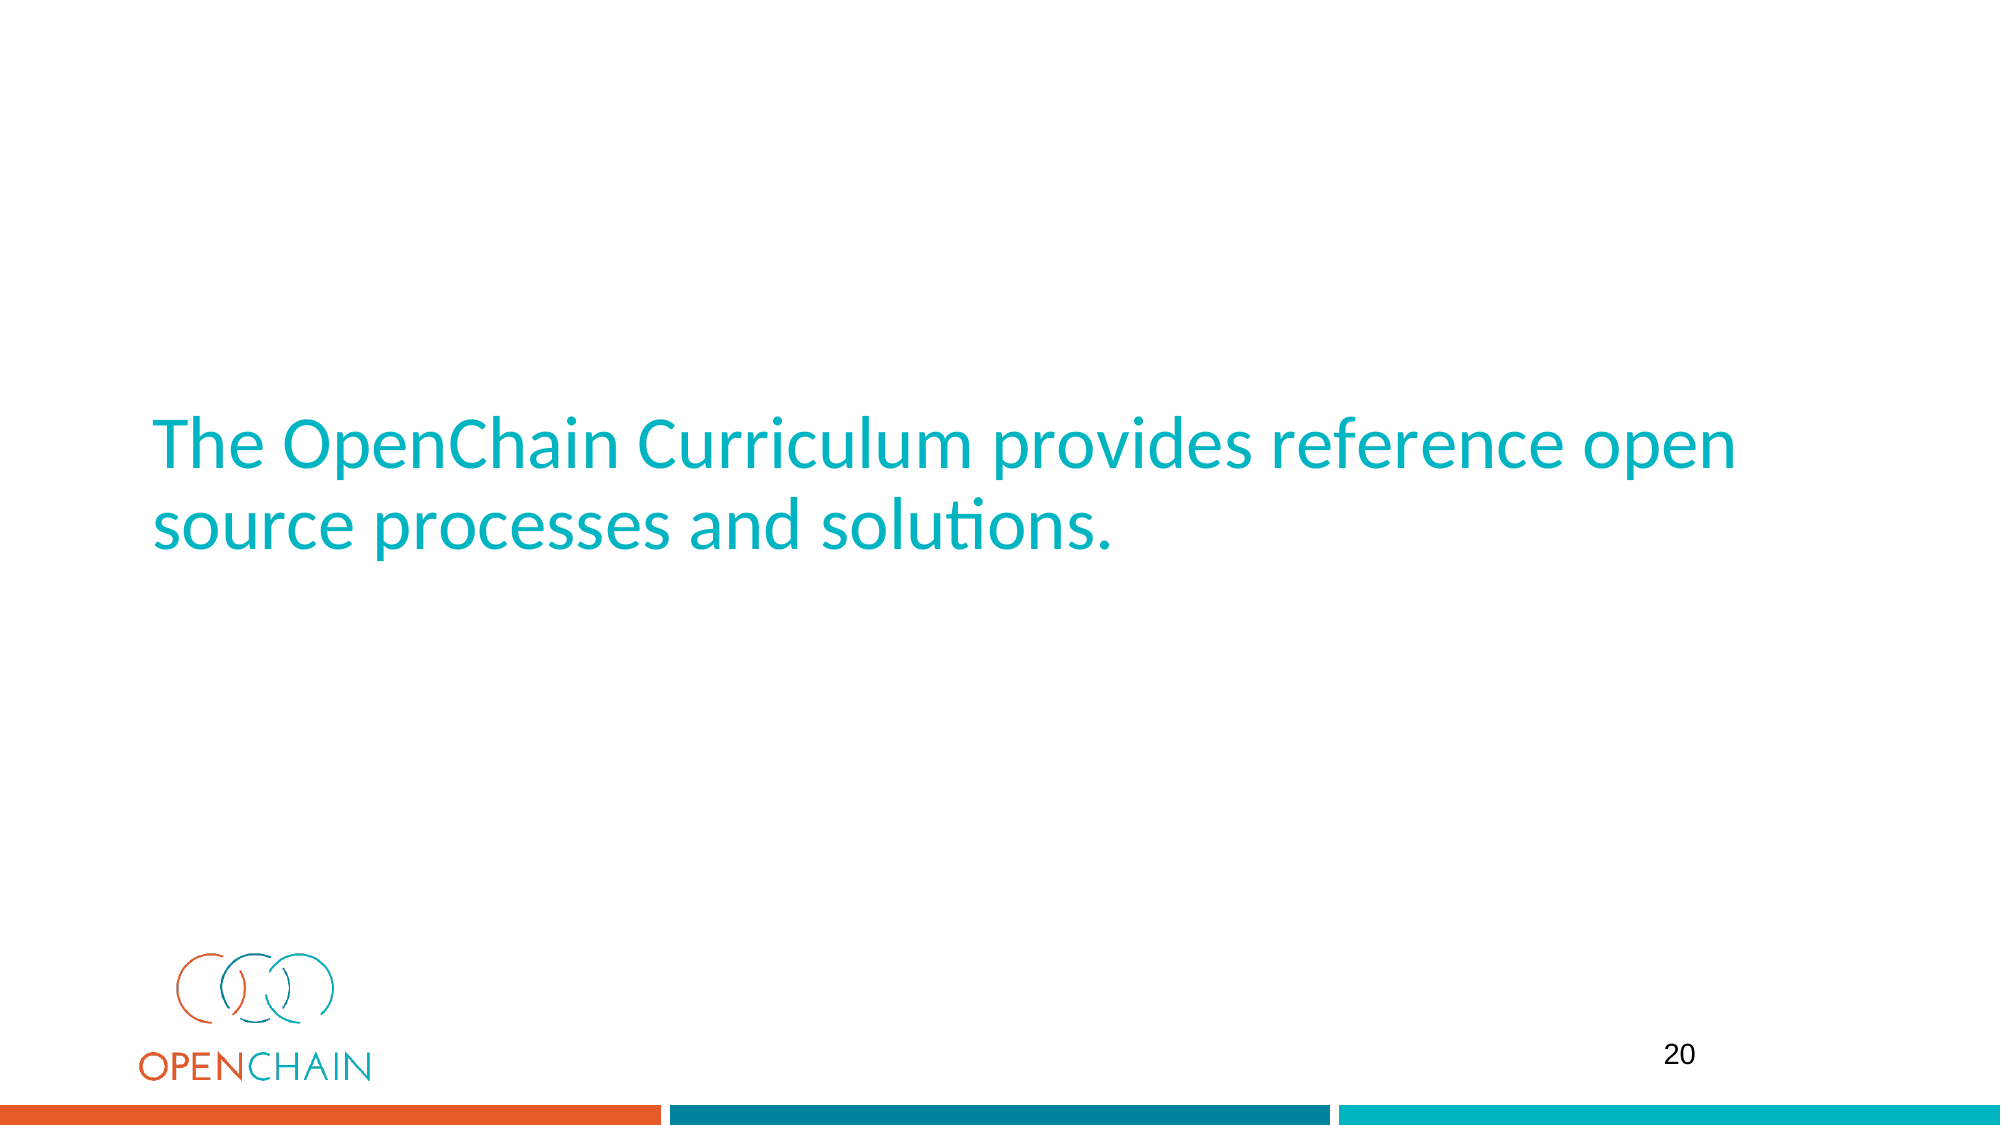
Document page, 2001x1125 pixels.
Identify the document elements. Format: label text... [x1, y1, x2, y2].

text_box 20 [1648, 1022, 1863, 1083]
title The OpenChain Curriculum provides reference open source processes and solutions. [137, 376, 1863, 594]
